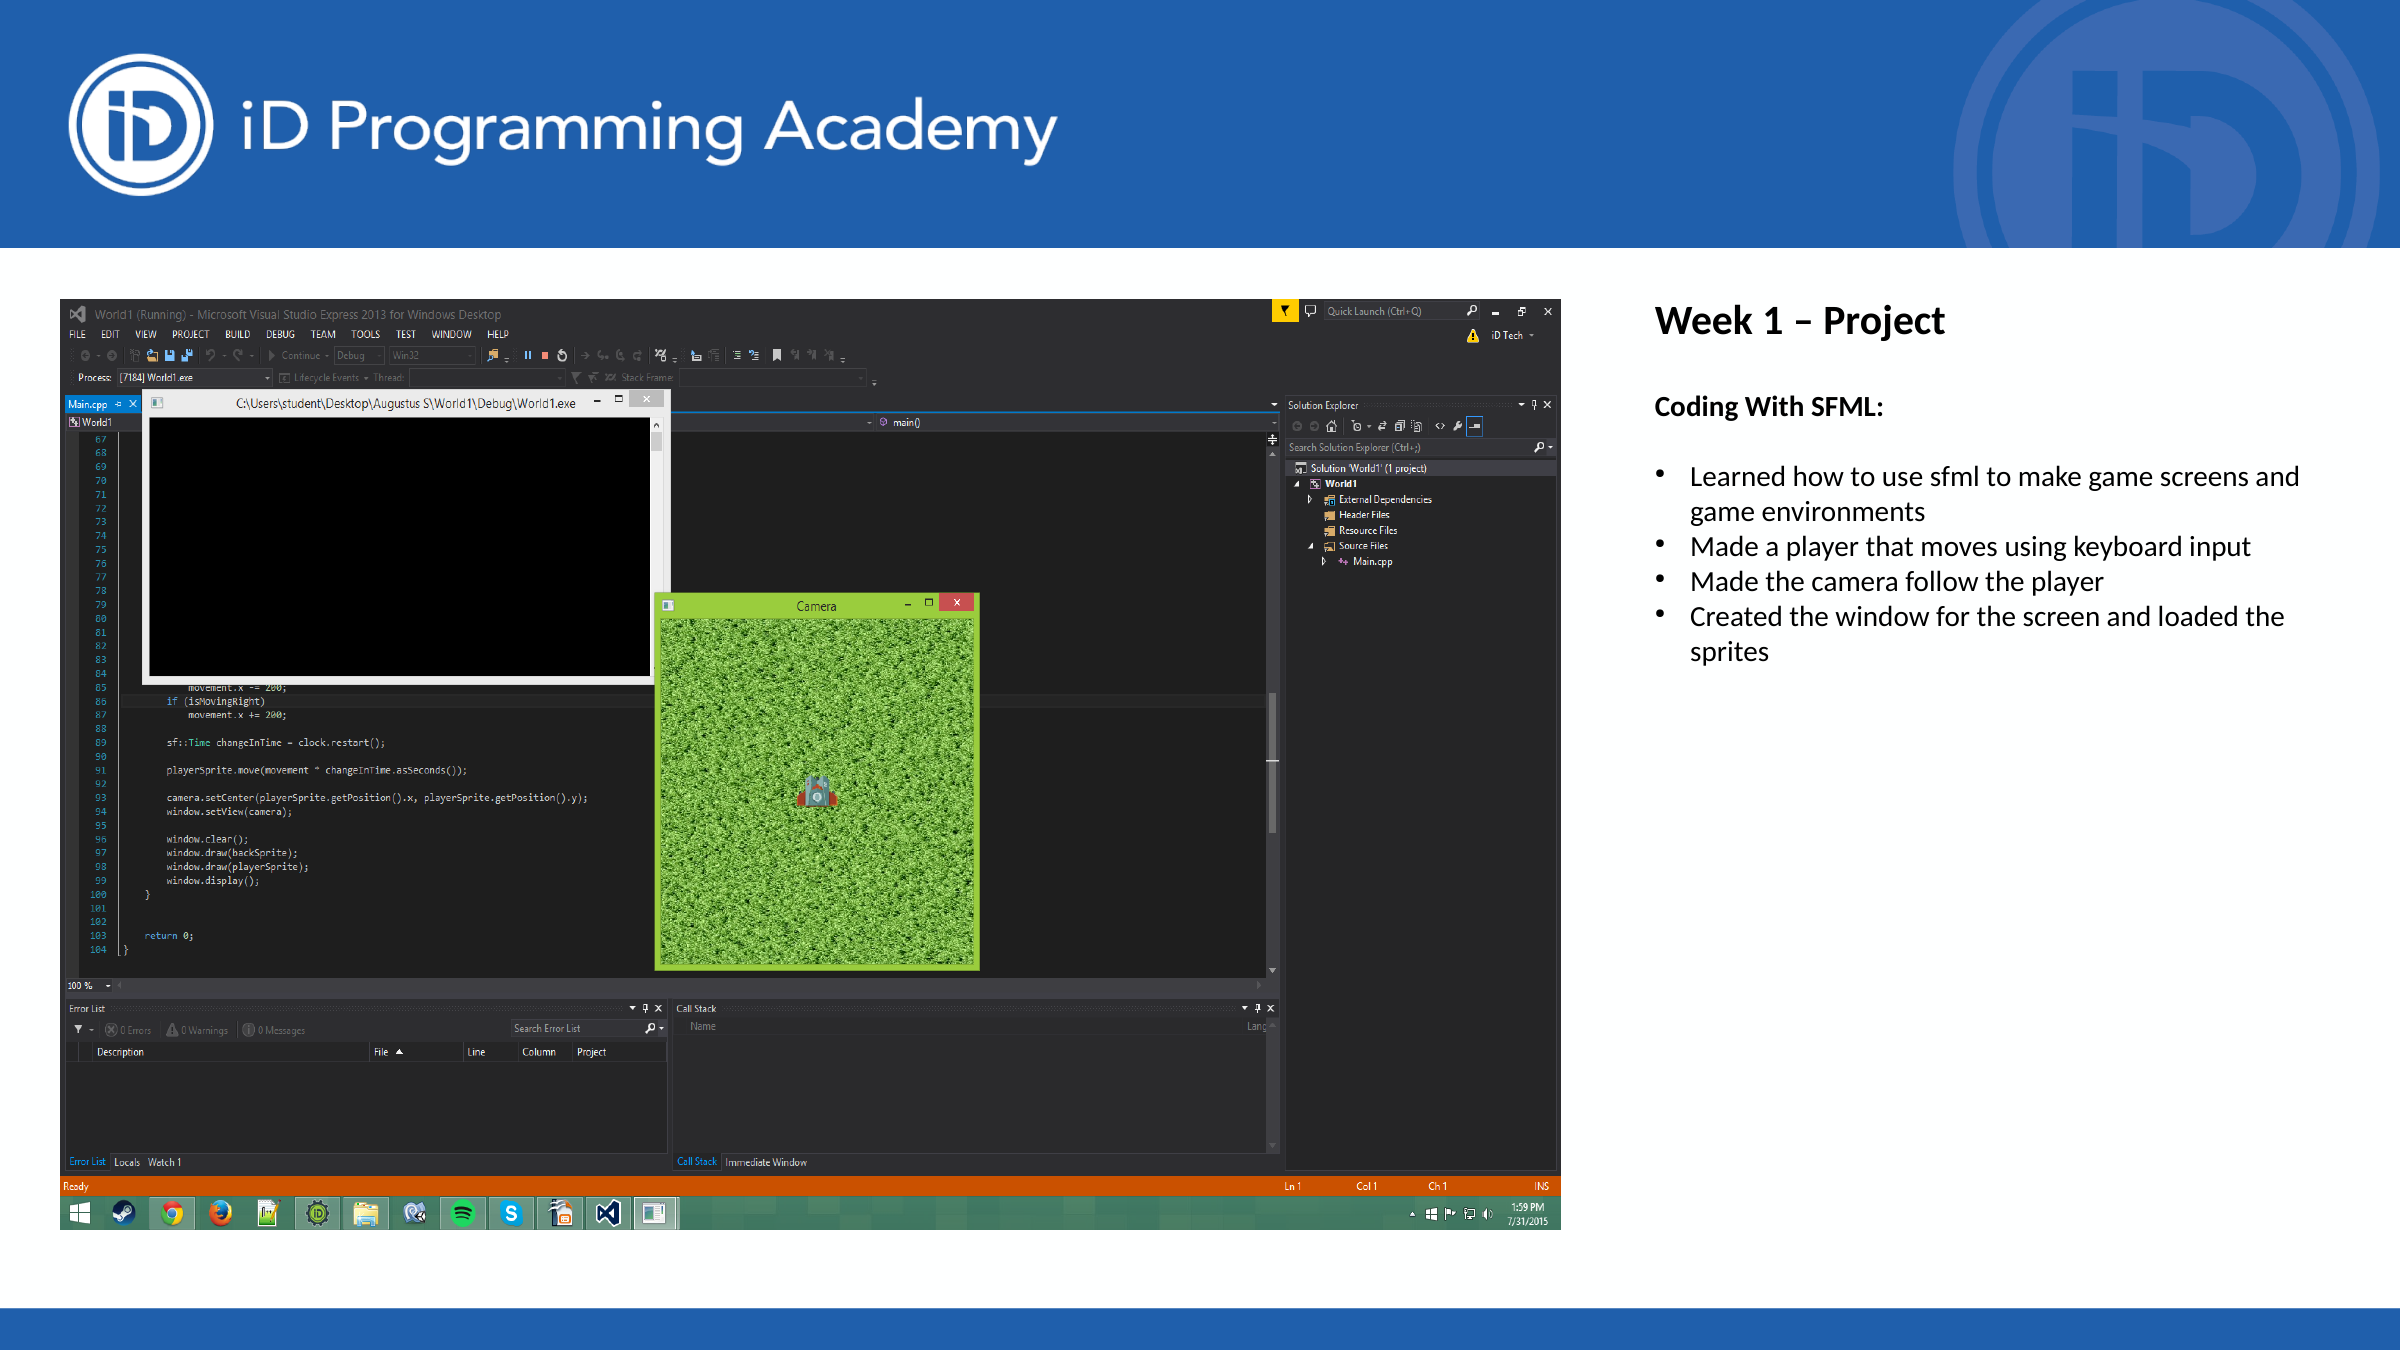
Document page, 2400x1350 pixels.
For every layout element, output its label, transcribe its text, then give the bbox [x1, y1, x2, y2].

picture [0, 0, 2400, 1350]
text_box Week 1 – Project Coding With SFML: Learned how to use sfml to make game screens and game environments Made a player that moves using keyboard input Made the camera follow the player Created the window for the screen and loaded the sprites [1640, 285, 2360, 675]
